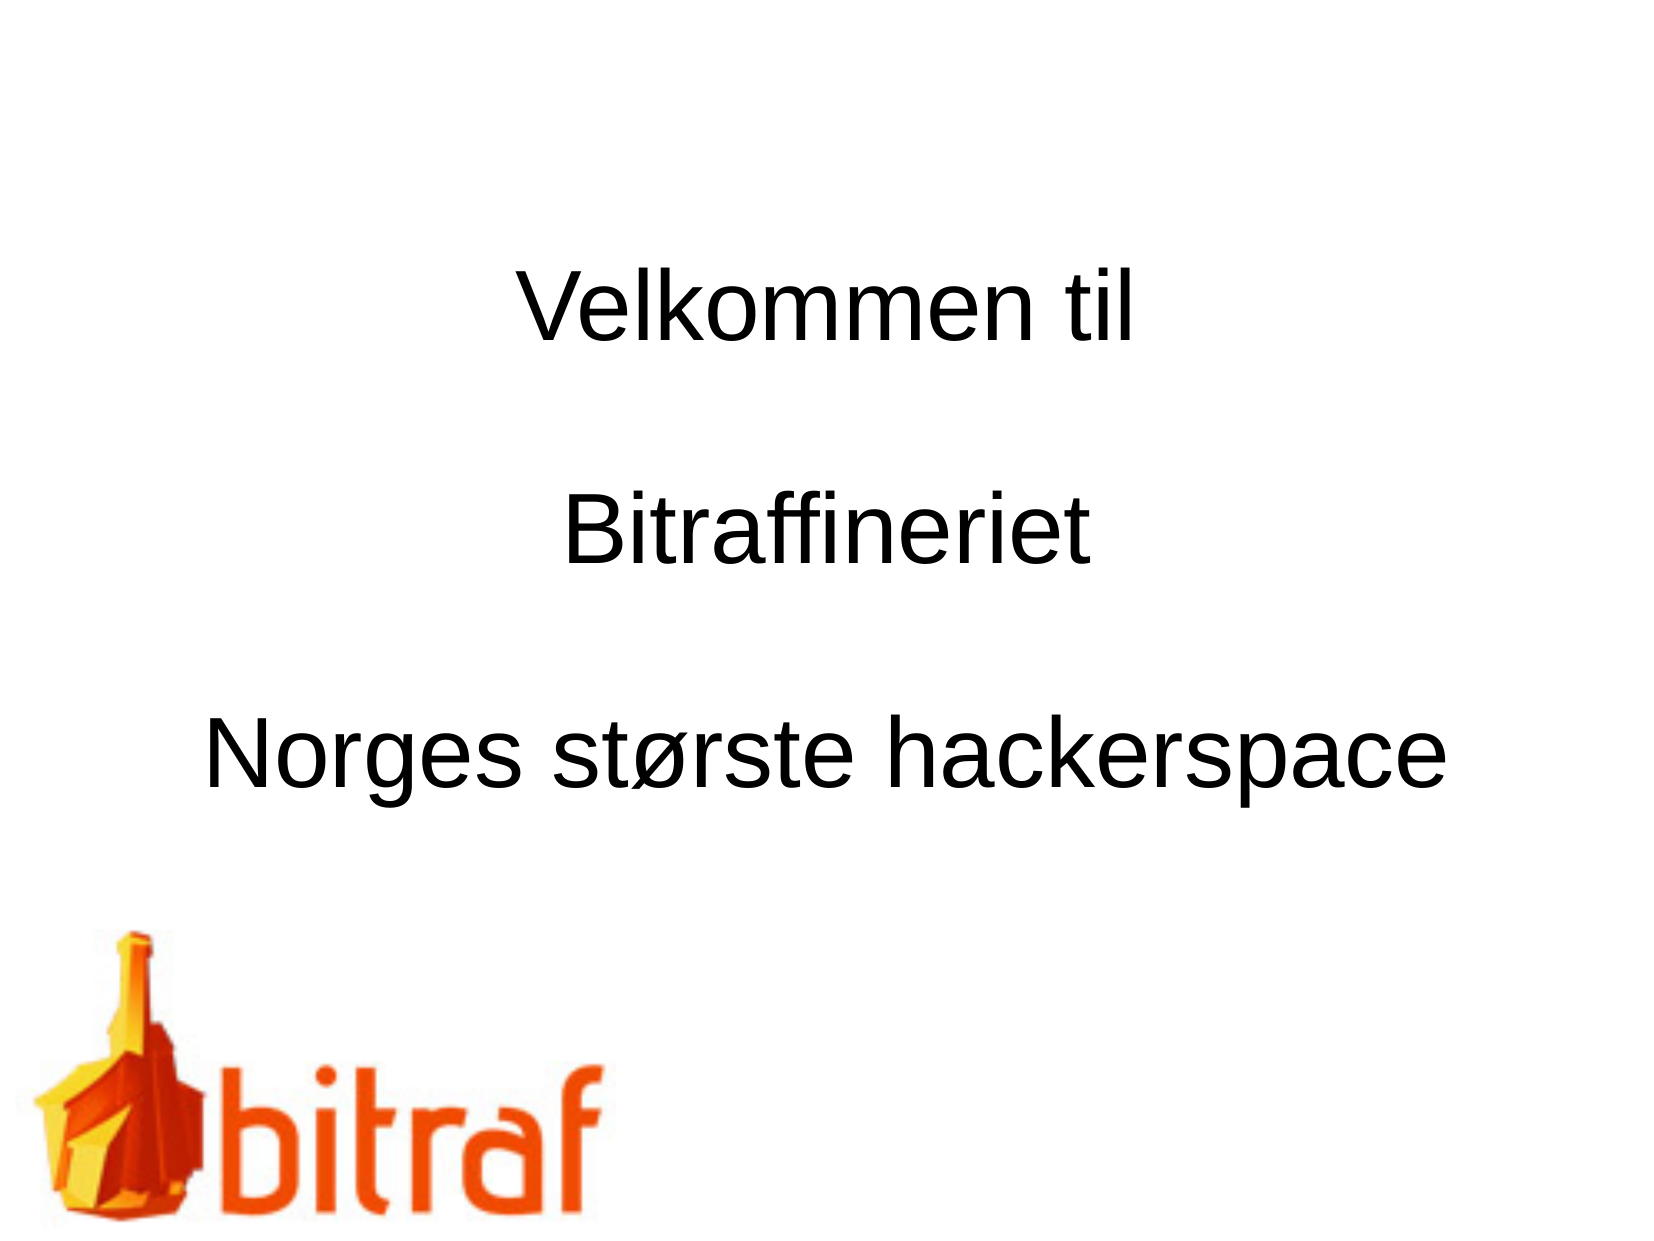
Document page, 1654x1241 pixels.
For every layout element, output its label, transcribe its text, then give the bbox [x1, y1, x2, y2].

picture [15, 929, 616, 1229]
subtitle Velkommen til Bitraffineriet Norges største hackerspace [82, 49, 1571, 1010]
